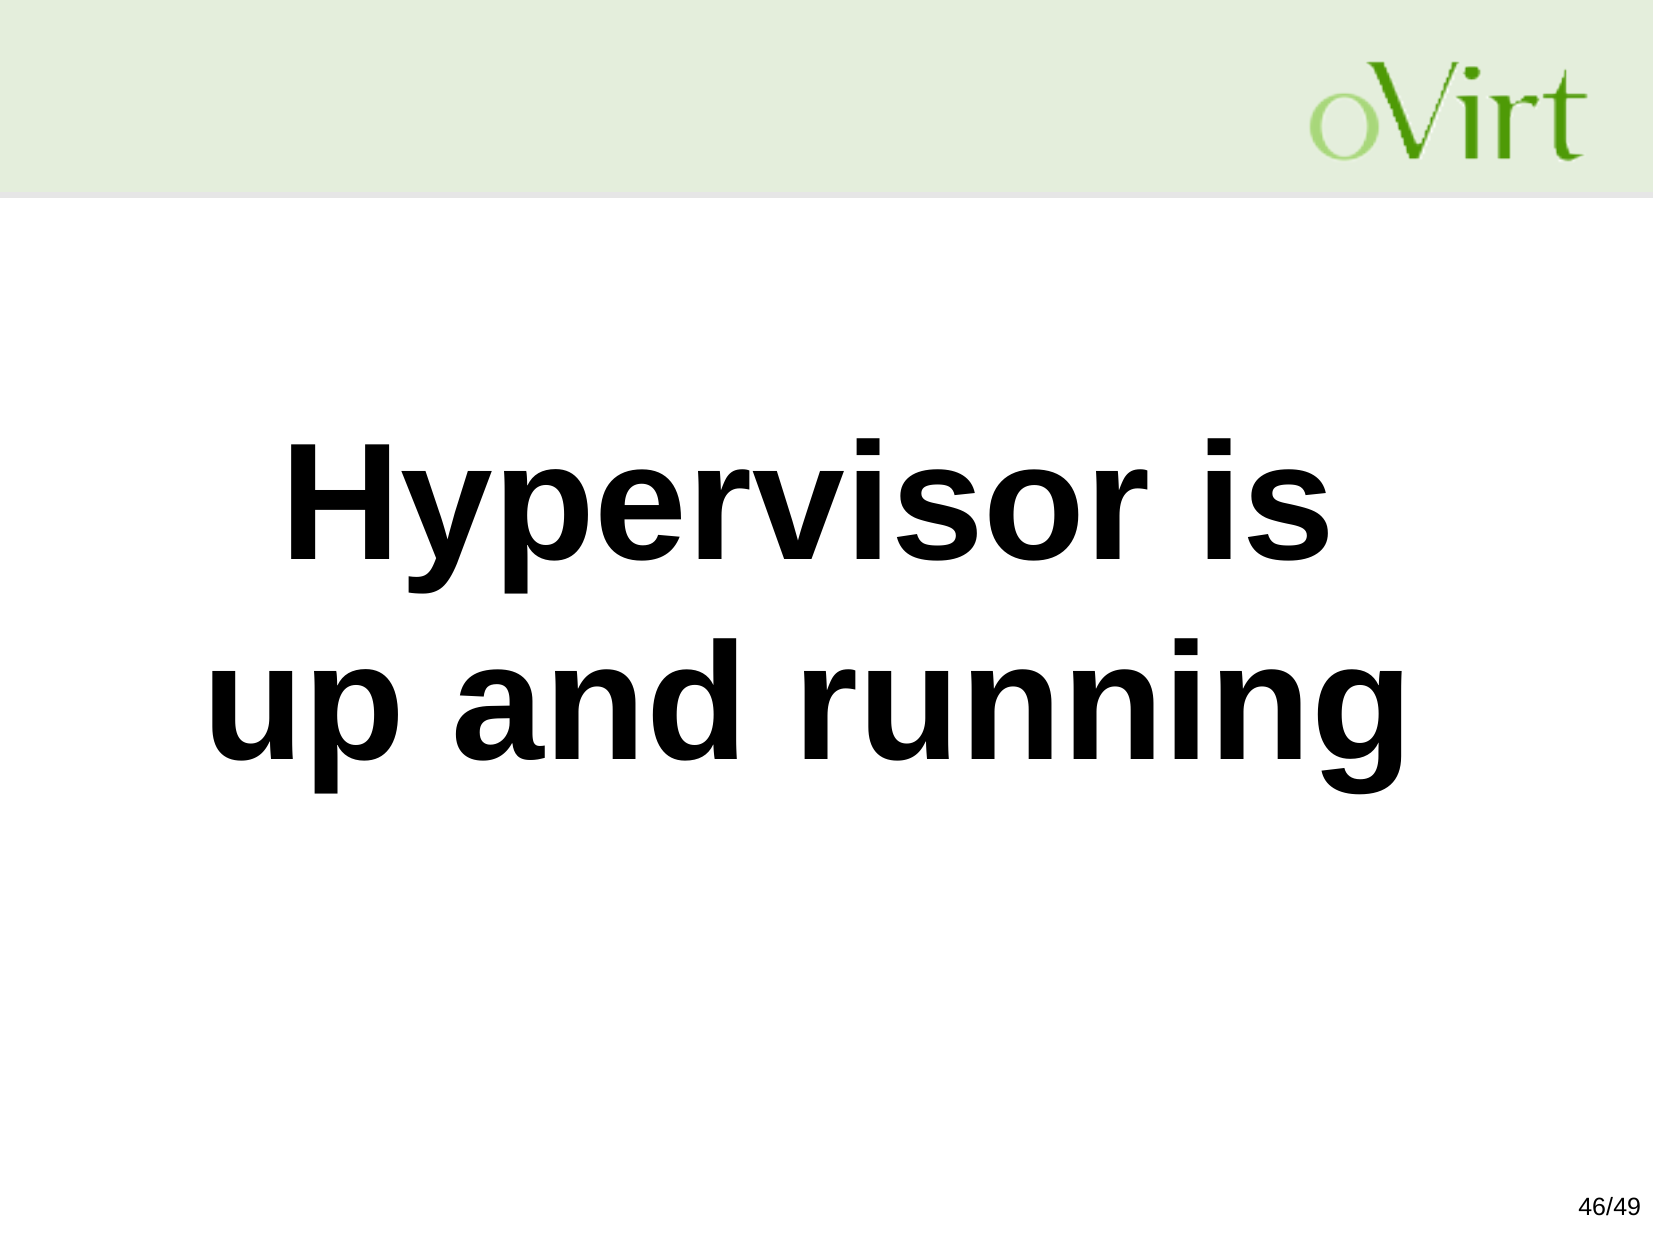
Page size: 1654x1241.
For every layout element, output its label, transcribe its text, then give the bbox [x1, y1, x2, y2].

title Hypervisor is up and running [170, 392, 1447, 793]
picture [1289, 36, 1613, 181]
